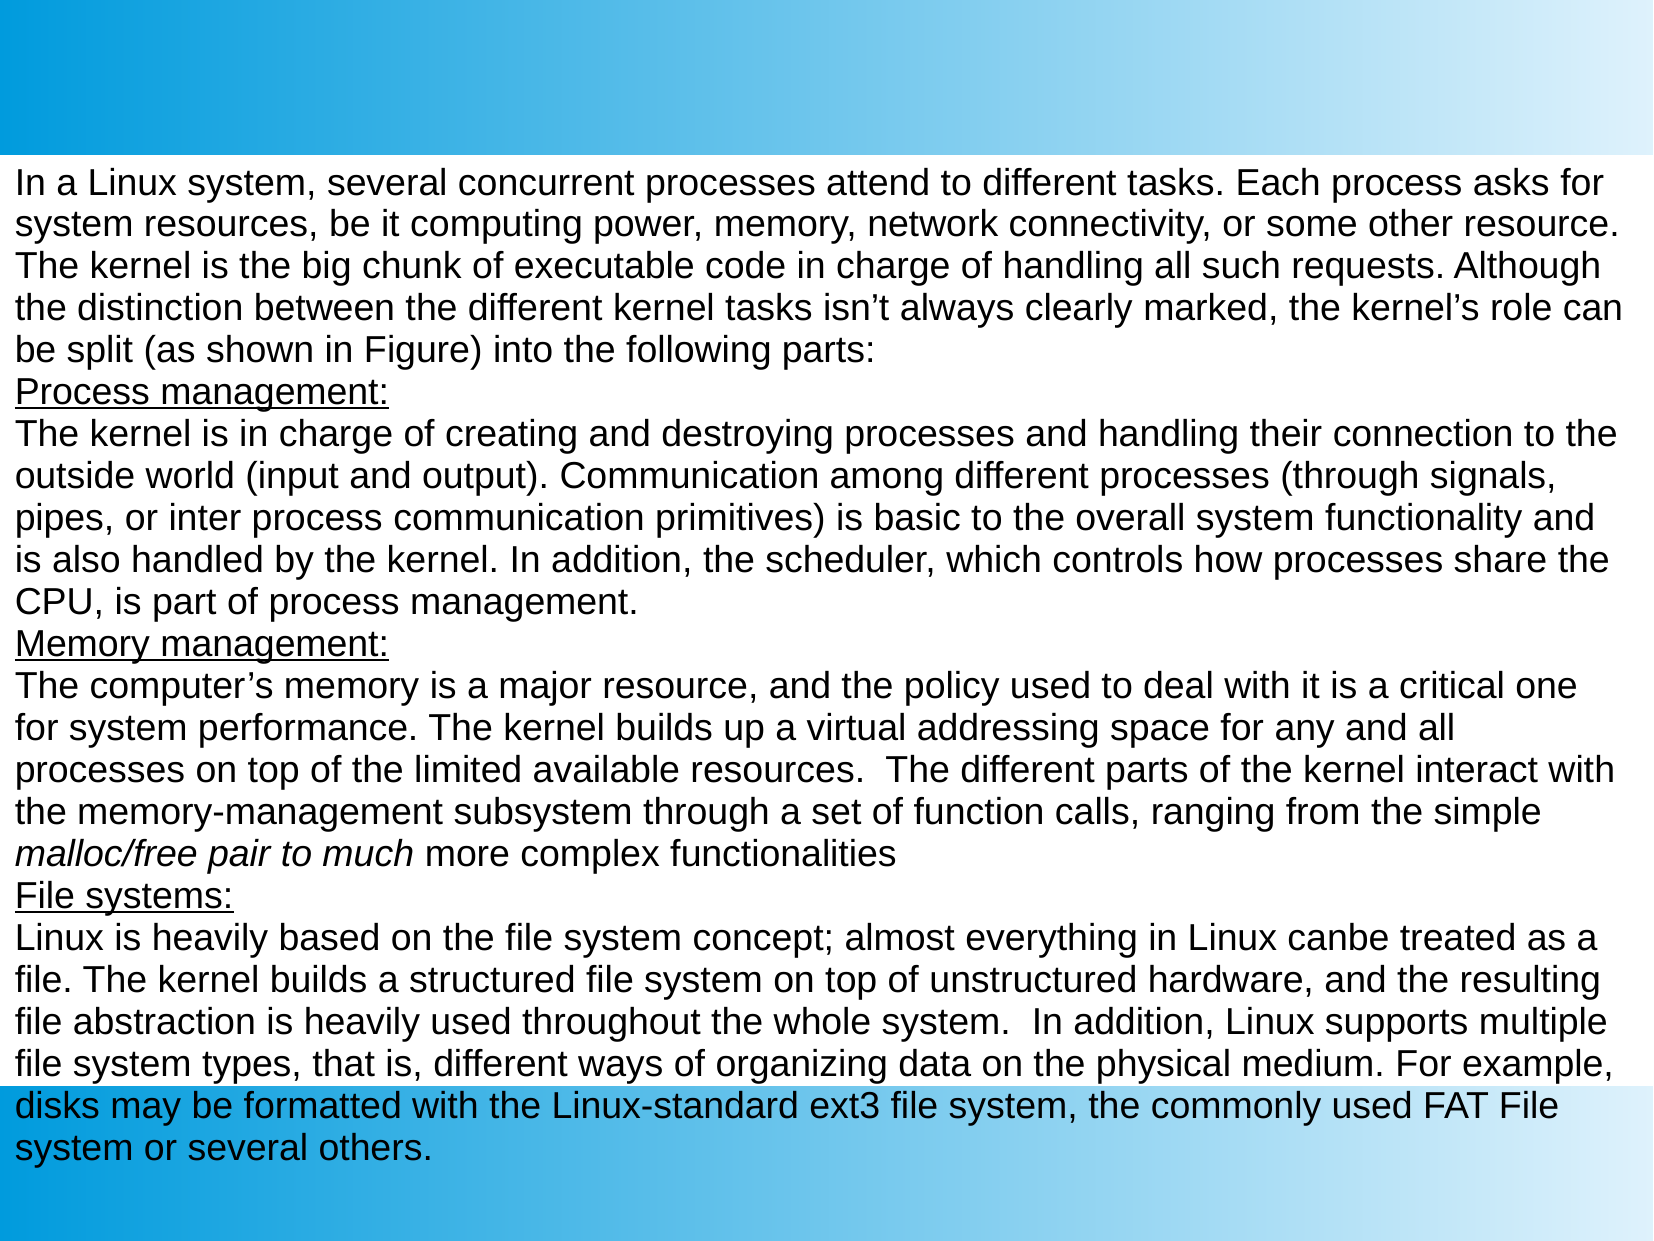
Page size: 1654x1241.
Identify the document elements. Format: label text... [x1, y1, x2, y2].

text_box In a Linux system, several concurrent processes attend to different tasks. Each process asks for system resources, be it computing power, memory, network connectivity, or some other resource. The kernel is the big chunk of executable code in charge of handling all such requests. Although the distinction between the different kernel tasks isn’t always clearly marked, the kernel’s role can be split (as shown in Figure) into the following parts: Process management: The kernel is in charge of creating and destroying processes and handling their connection to the outside world (input and output). Communication among different processes (through signals, pipes, or inter process communication primitives) is basic to the overall system functionality and is also handled by the kernel. In addition, the scheduler, which controls how processes share the CPU, is part of process management. Memory management: The computer’s memory is a major resource, and the policy used to deal with it is a critical one for system performance. The kernel builds up a virtual addressing space for any and all processes on top of the limited available resources. The different parts of the kernel interact with the memory-management subsystem through a set of function calls, ranging from the simple malloc/free pair to much more complex functionalities File systems: Linux is heavily based on the file system concept; almost everything in Linux canbe treated as a file. The kernel builds a structured file system on top of unstructured hardware, and the resulting file abstraction is heavily used throughout the whole system. In addition, Linux supports multiple file system types, that is, different ways of organizing data on the physical medium. For example, disks may be formatted with the Linux-standard ext3 file system, the commonly used FAT File system or several others. [0, 153, 1642, 1177]
